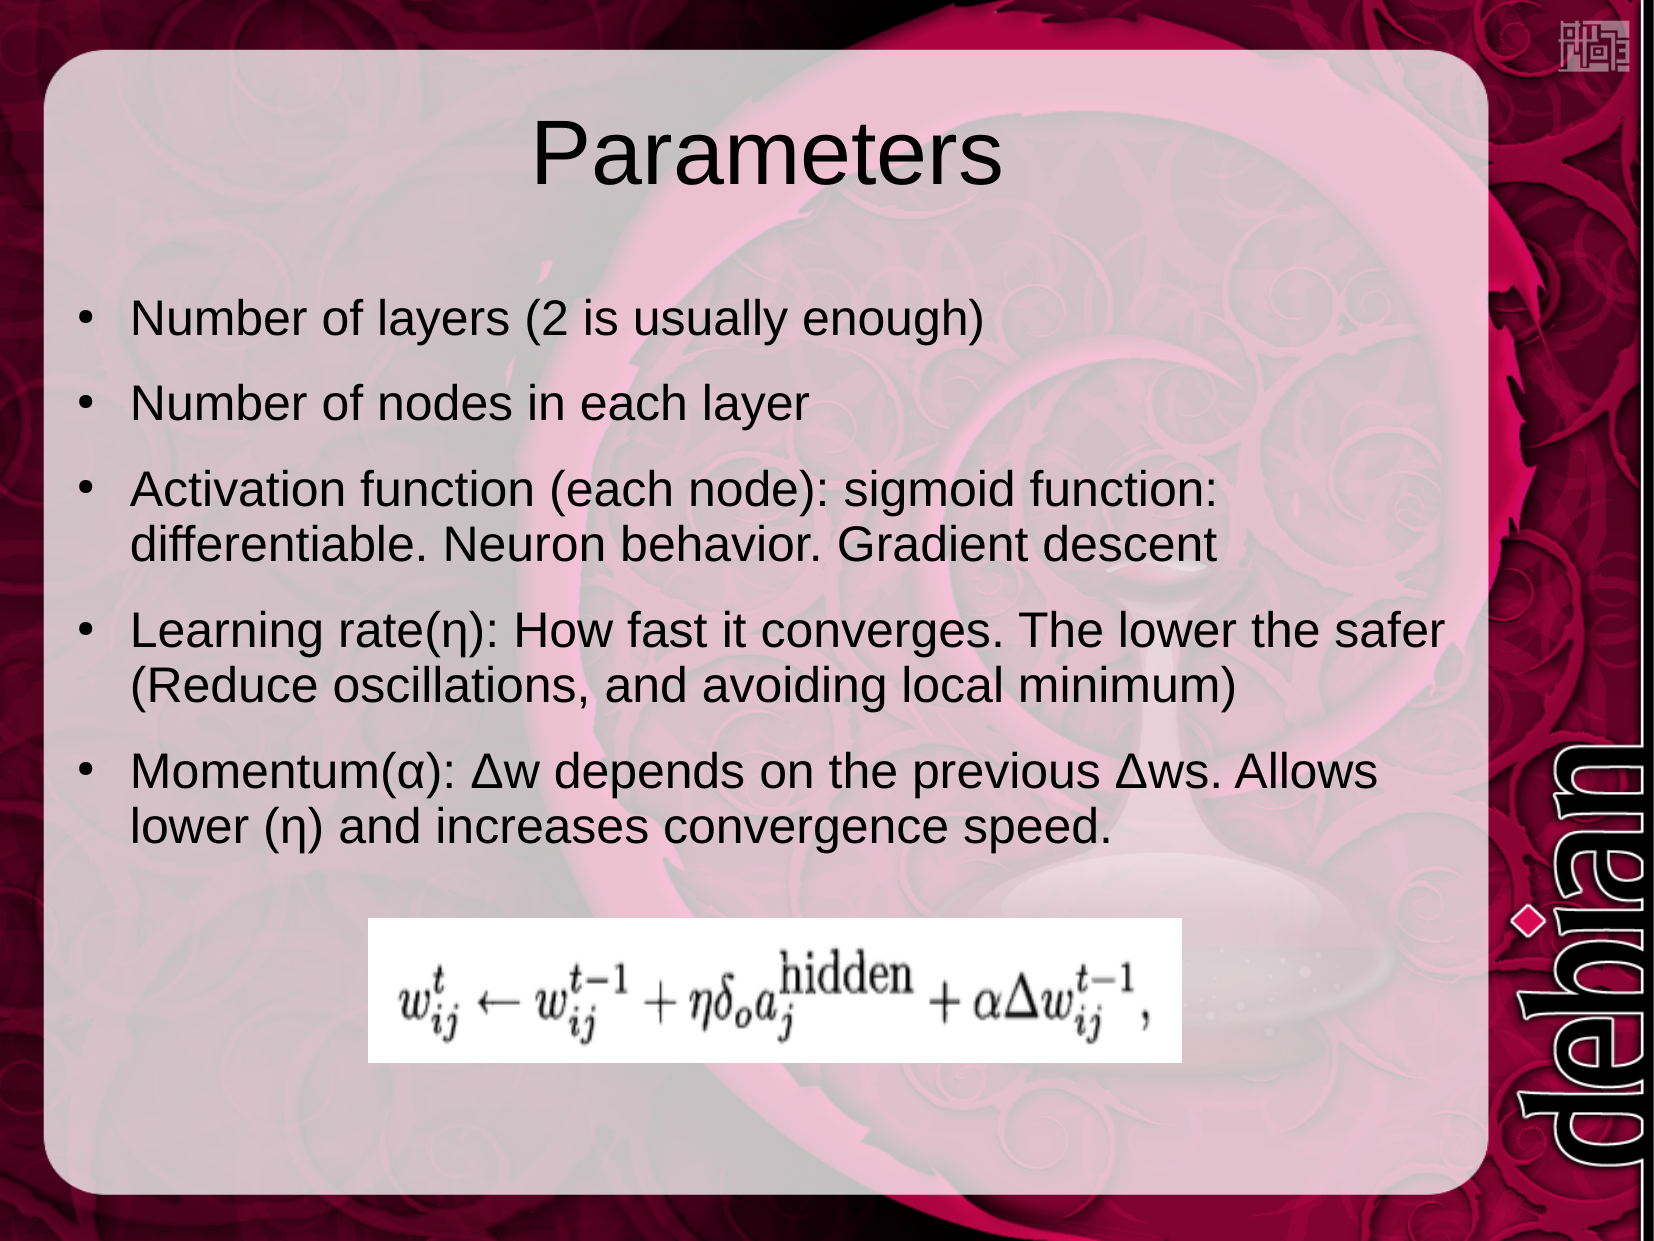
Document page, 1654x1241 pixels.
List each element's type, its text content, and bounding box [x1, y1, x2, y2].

list Number of layers (2 is usually enough) Number of nodes in each layer Activation function (each node): sigmoid function: differentiable. Neuron behavior. Gradient descent Learning rate(η): How fast it converges. The lower the safer (Reduce oscillations, and avoiding local minimum) Momentum(α): Δw depends on the previous Δws. Allows lower (η) and increases convergence speed. [59, 290, 1477, 1109]
title Parameters [59, 49, 1477, 257]
picture [0, 0, 1654, 1241]
